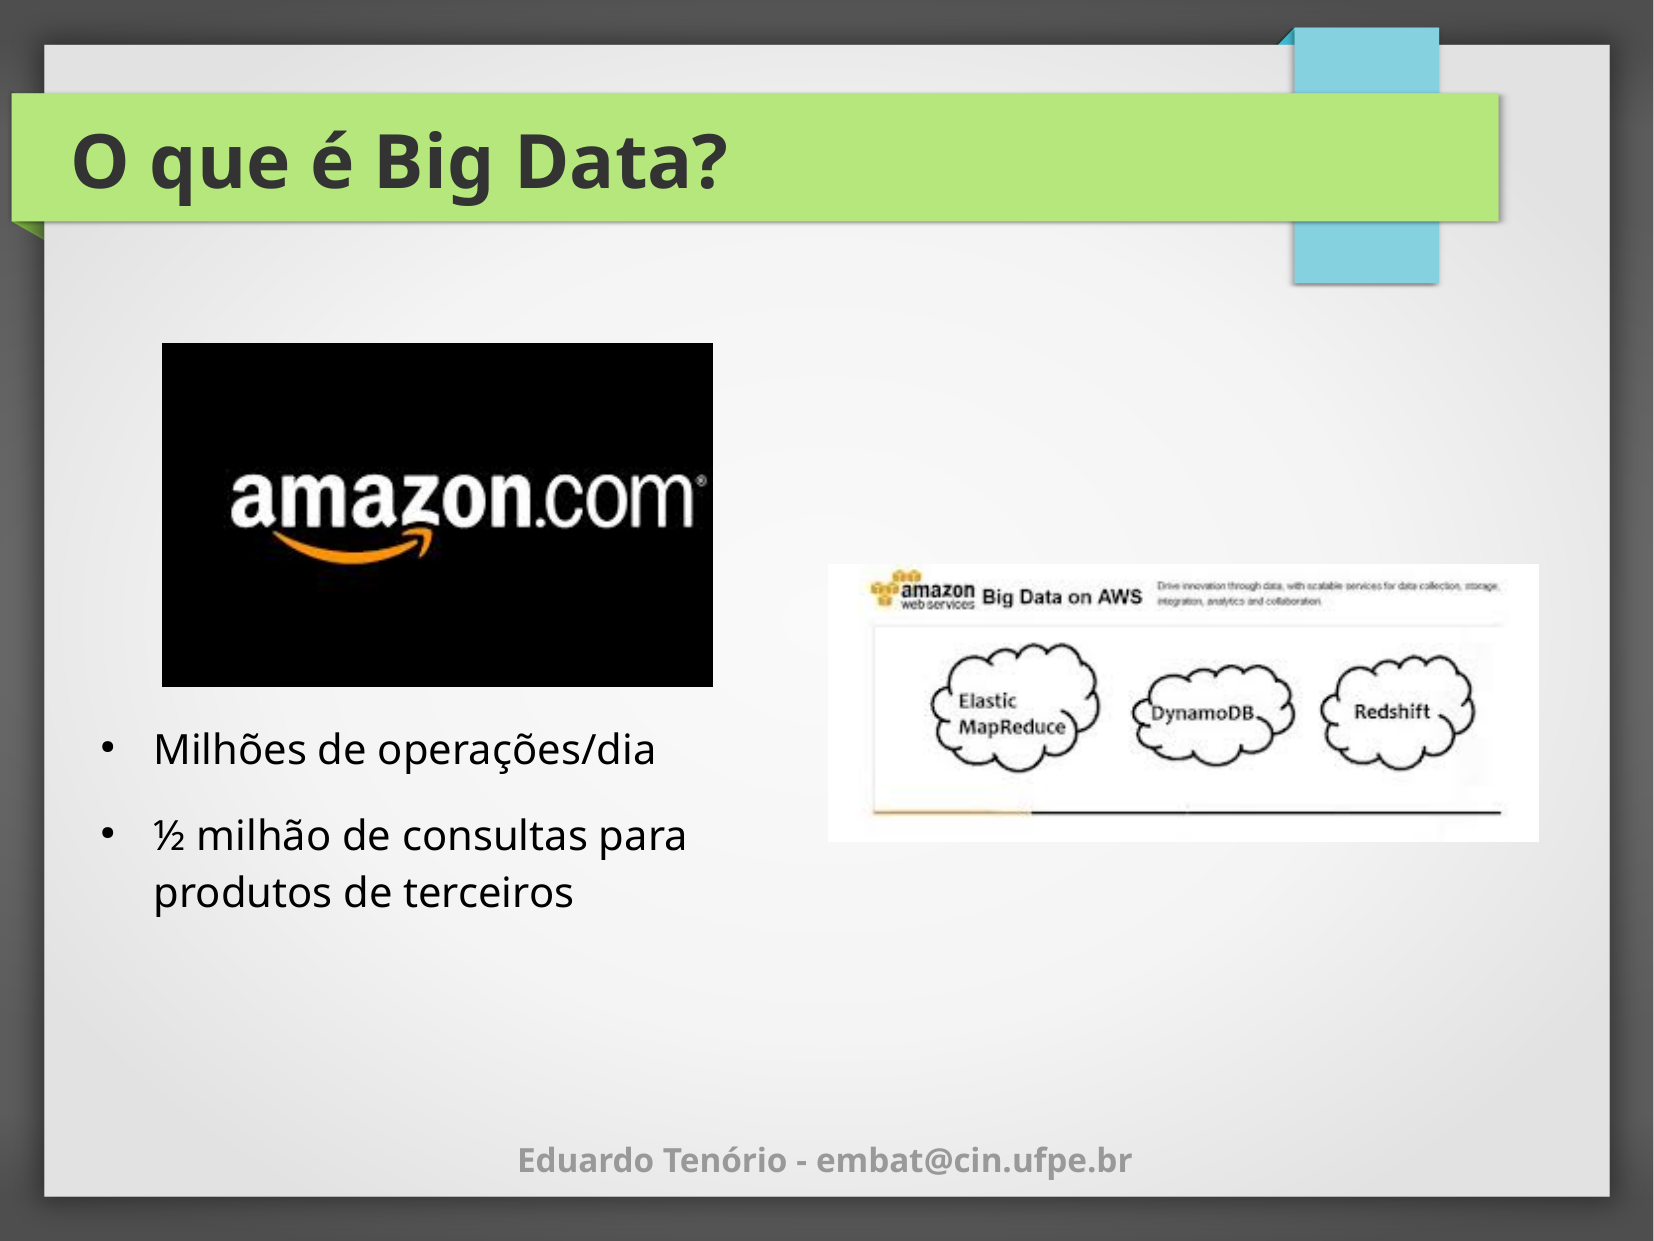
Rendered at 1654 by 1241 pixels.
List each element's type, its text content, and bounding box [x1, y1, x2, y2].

title O que é Big Data? [70, 97, 1229, 221]
picture [0, 0, 1654, 1241]
list Milhões de operações/dia ½ milhão de consultas para produtos de terceiros [828, 343, 1539, 1063]
text_box Eduardo Tenório - embat@cin.ufpe.br [45, 1130, 1606, 1201]
